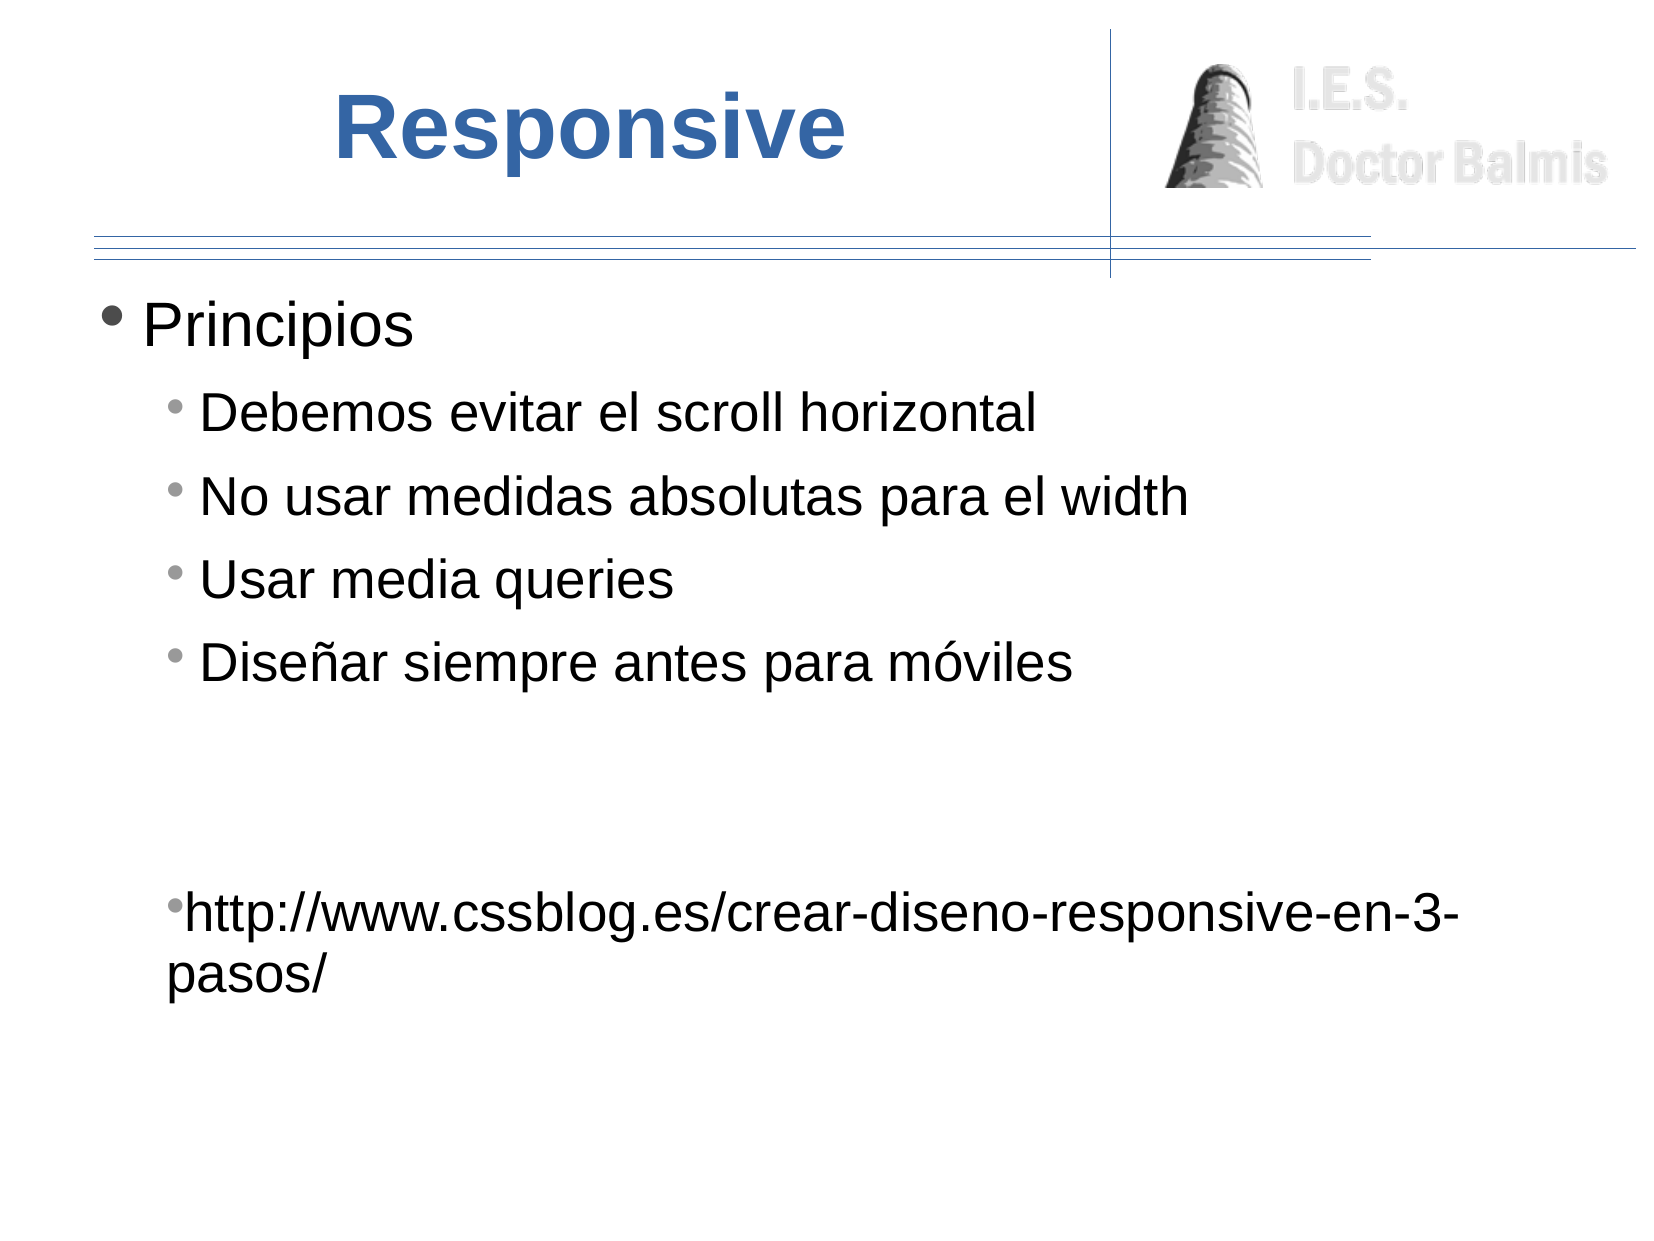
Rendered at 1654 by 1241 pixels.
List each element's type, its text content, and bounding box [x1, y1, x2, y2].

title Responsive [118, 23, 1063, 231]
picture [1133, 64, 1619, 188]
list Principios Debemos evitar el scroll horizontal No usar medidas absolutas para el width Usar media queries Diseñar siempre antes para móviles http://www.cssblog.es/crear-diseno-responsive-en-3-pasos/ [82, 290, 1571, 1010]
